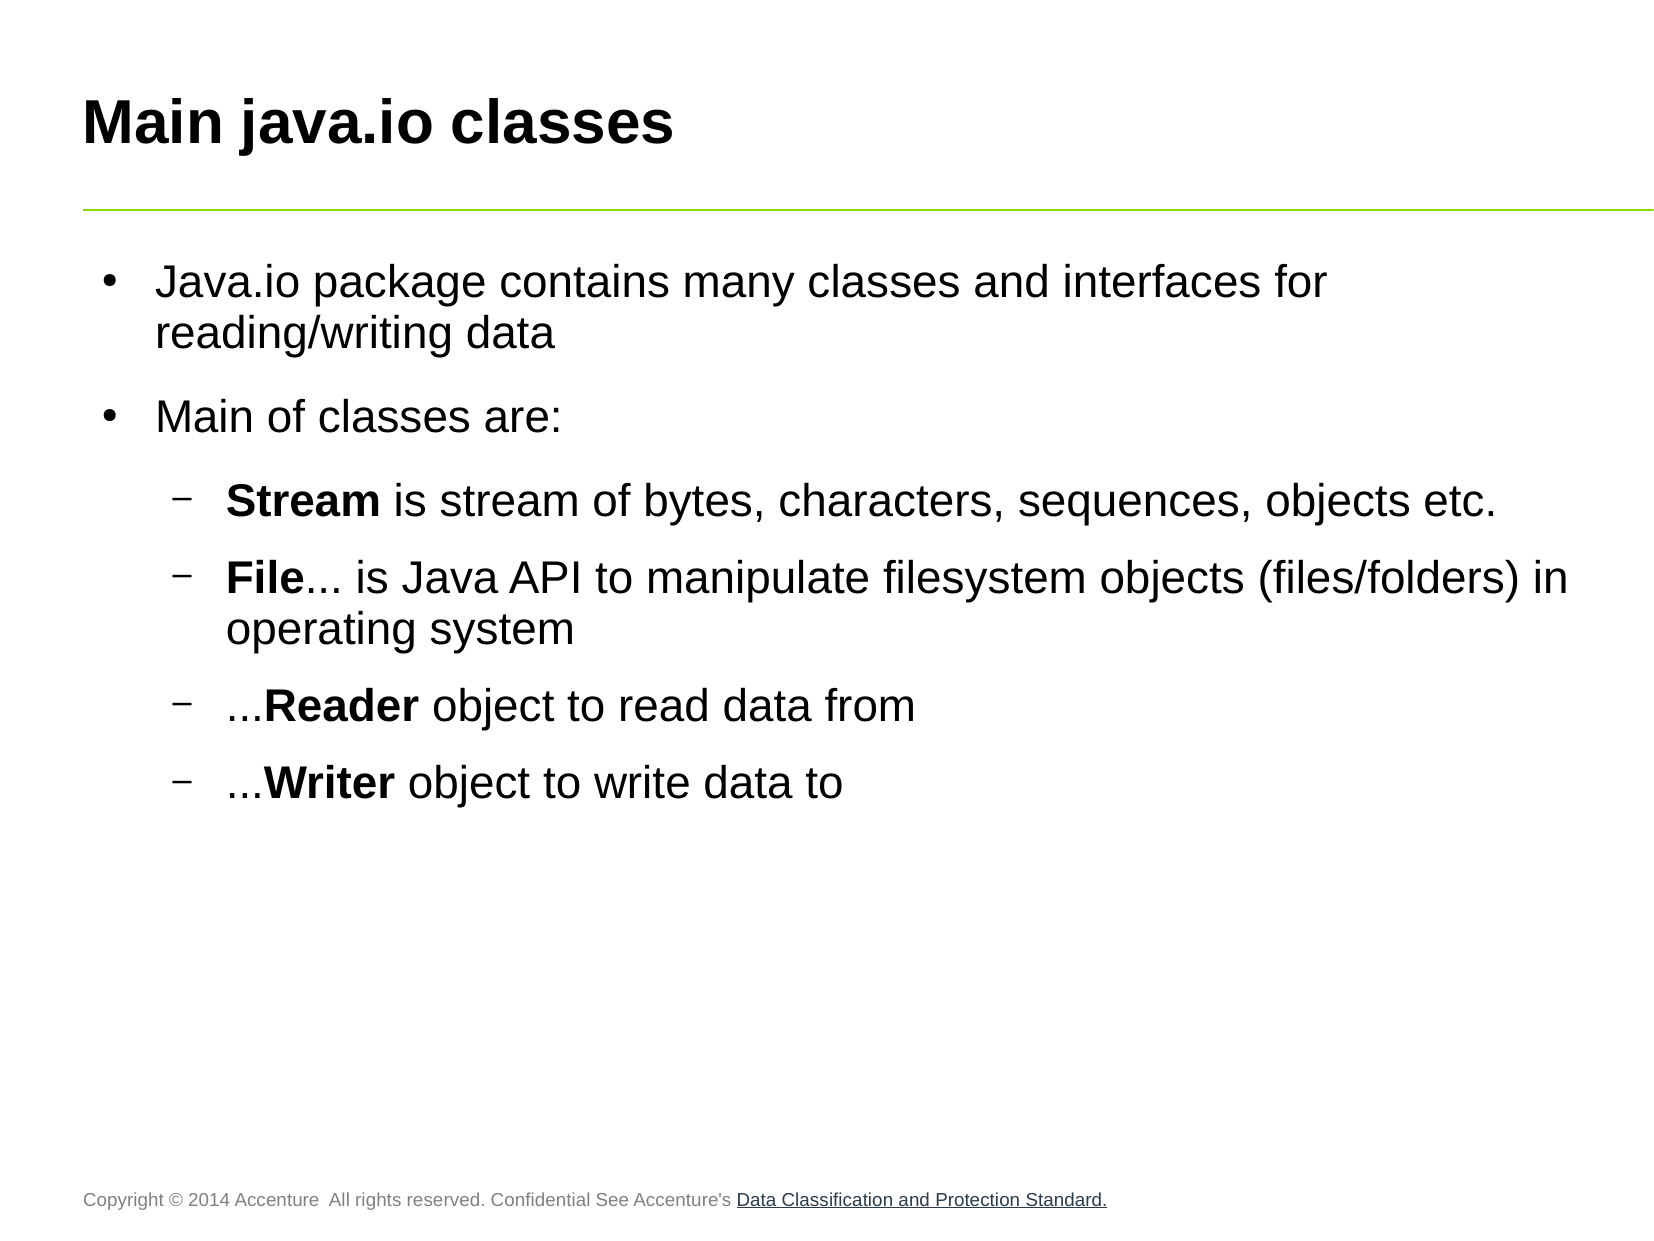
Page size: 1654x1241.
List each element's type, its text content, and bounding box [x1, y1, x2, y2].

title Main java.io classes [82, 49, 1571, 196]
list Java.io package contains many classes and interfaces for reading/writing data Main of classes are: Stream is stream of bytes, characters, sequences, objects etc. File... is Java API to manipulate filesystem objects (files/folders) in operating system ...Reader object to read data from ...Writer object to write data to [84, 255, 1573, 1166]
